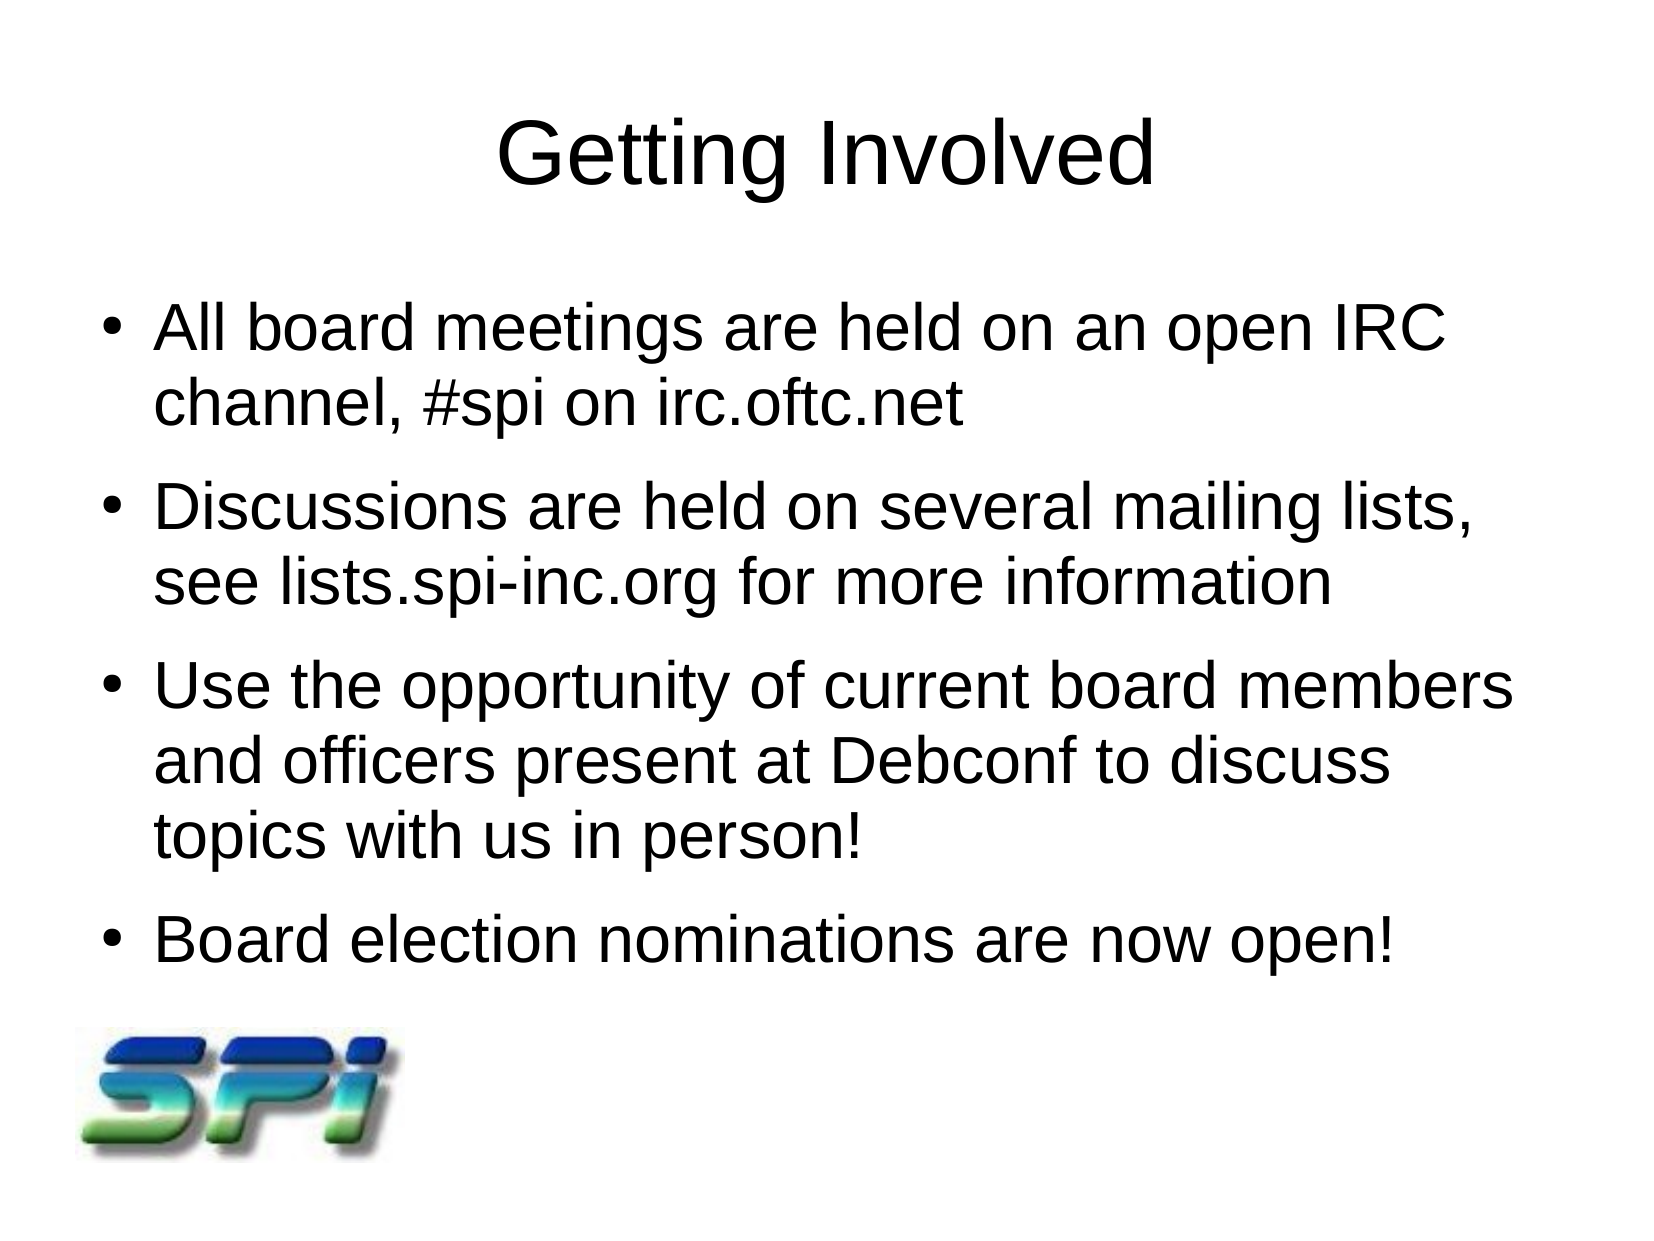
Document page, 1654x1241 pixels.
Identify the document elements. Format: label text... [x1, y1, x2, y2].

title Getting Involved [82, 56, 1571, 250]
list All board meetings are held on an open IRC channel, #spi on irc.oftc.net Discussions are held on several mailing lists, see lists.spi-inc.org for more information Use the opportunity of current board members and officers present at Debconf to discuss topics with us in person! Board election nominations are now open! [82, 290, 1571, 1094]
picture [75, 1027, 405, 1163]
